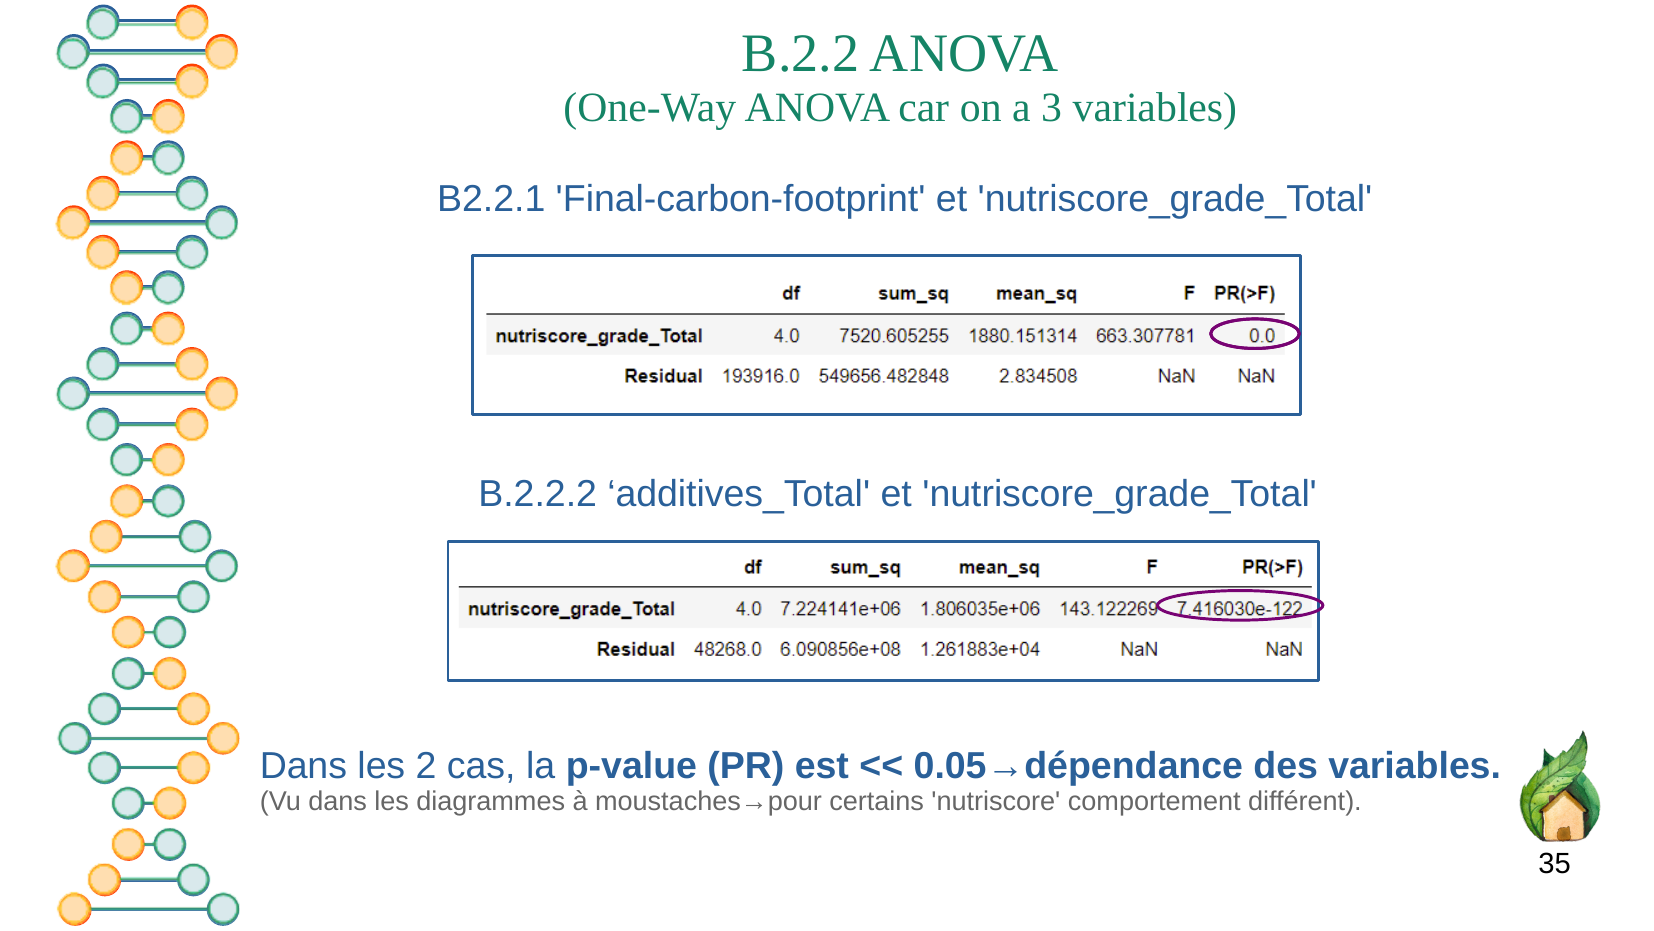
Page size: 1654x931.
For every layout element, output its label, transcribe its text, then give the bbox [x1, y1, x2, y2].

picture [0, 0, 351, 931]
picture [1213, 321, 1297, 346]
list B2.2.1 'Final-carbon-footprint' et 'nutriscore_grade_Total' [366, 177, 1430, 266]
picture [1160, 593, 1317, 618]
list B.2.2.2 ‘additives_Total' et 'nutriscore_grade_Total' [407, 472, 1382, 562]
picture [474, 257, 1300, 414]
picture [449, 542, 1317, 680]
picture [1500, 726, 1619, 845]
list Dans les 2 cas, la p-value (PR) est << 0.05→dépendance des variables. (Vu dans les diagrammes à moustaches→pour certains 'nutriscore' comportement différent). [351, 744, 1548, 869]
title B.2.2 ANOVA (One-Way ANOVA car on a 3 variables) [351, 0, 1530, 154]
